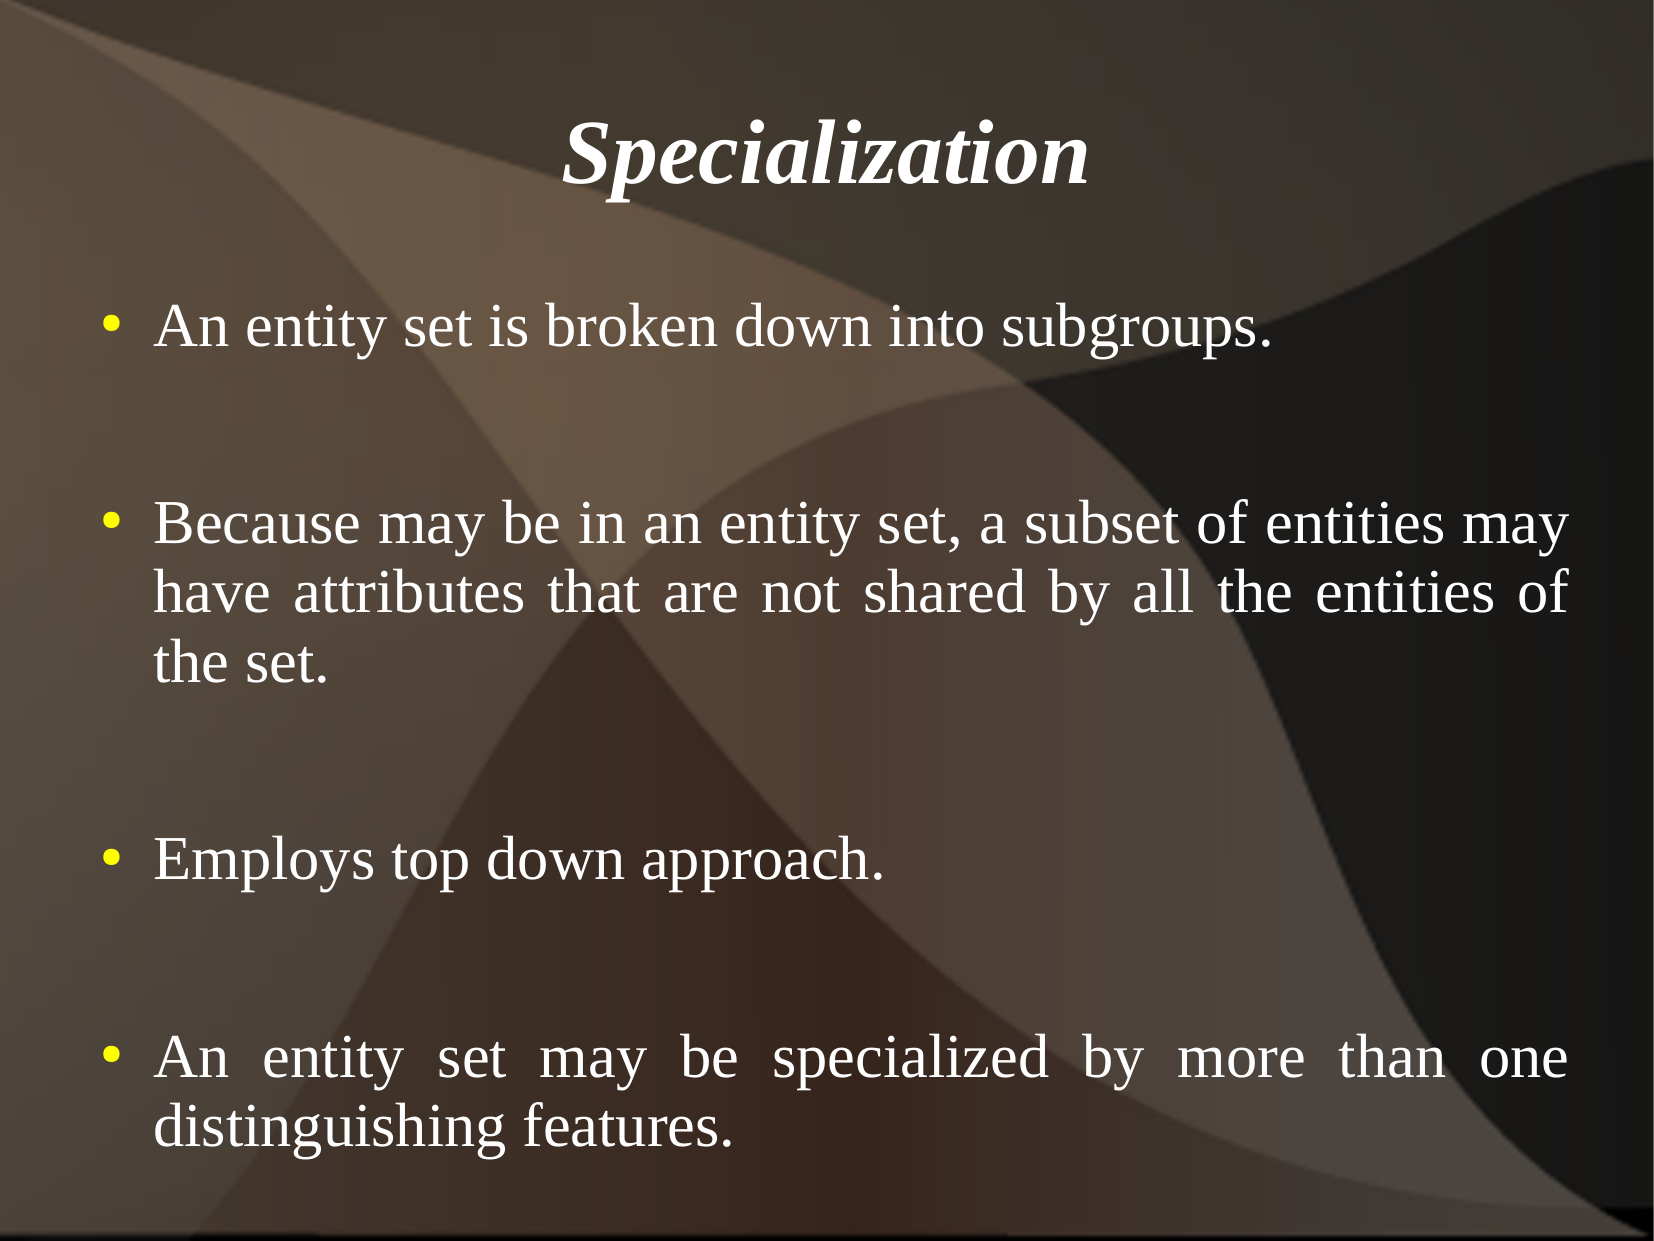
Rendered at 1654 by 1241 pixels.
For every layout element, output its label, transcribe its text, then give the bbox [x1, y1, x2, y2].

title Specialization [82, 56, 1571, 250]
picture [0, 0, 1654, 1241]
list An entity set is broken down into subgroups. Because may be in an entity set, a subset of entities may have attributes that are not shared by all the entities of the set. Employs top down approach. An entity set may be specialized by more than one distinguishing features. [82, 290, 1571, 1168]
